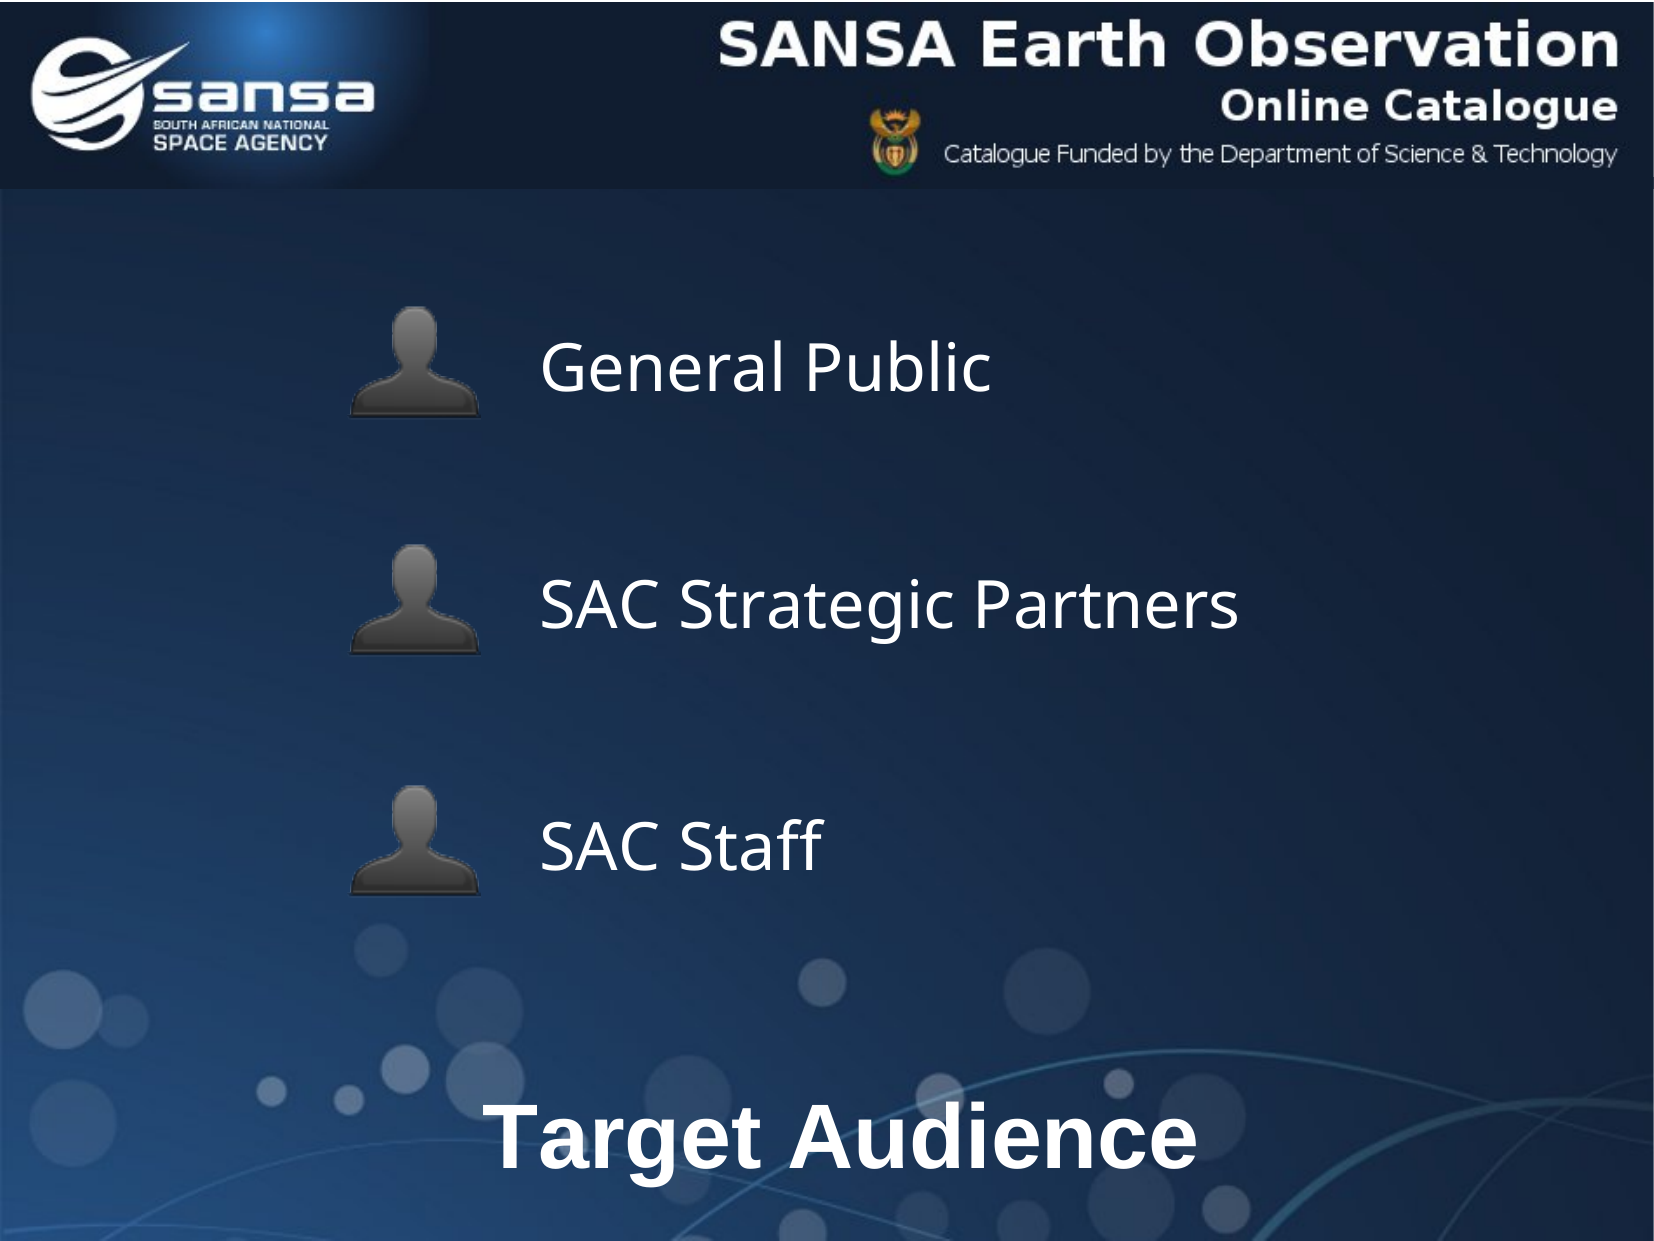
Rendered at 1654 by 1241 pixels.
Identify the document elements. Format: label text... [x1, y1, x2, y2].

title Target Audience [0, 1033, 1654, 1241]
text_box General Public [524, 312, 1293, 423]
picture [0, 2, 1654, 1033]
text_box SAC Strategic Partners [524, 550, 1477, 660]
text_box SAC Staff [524, 791, 1293, 901]
